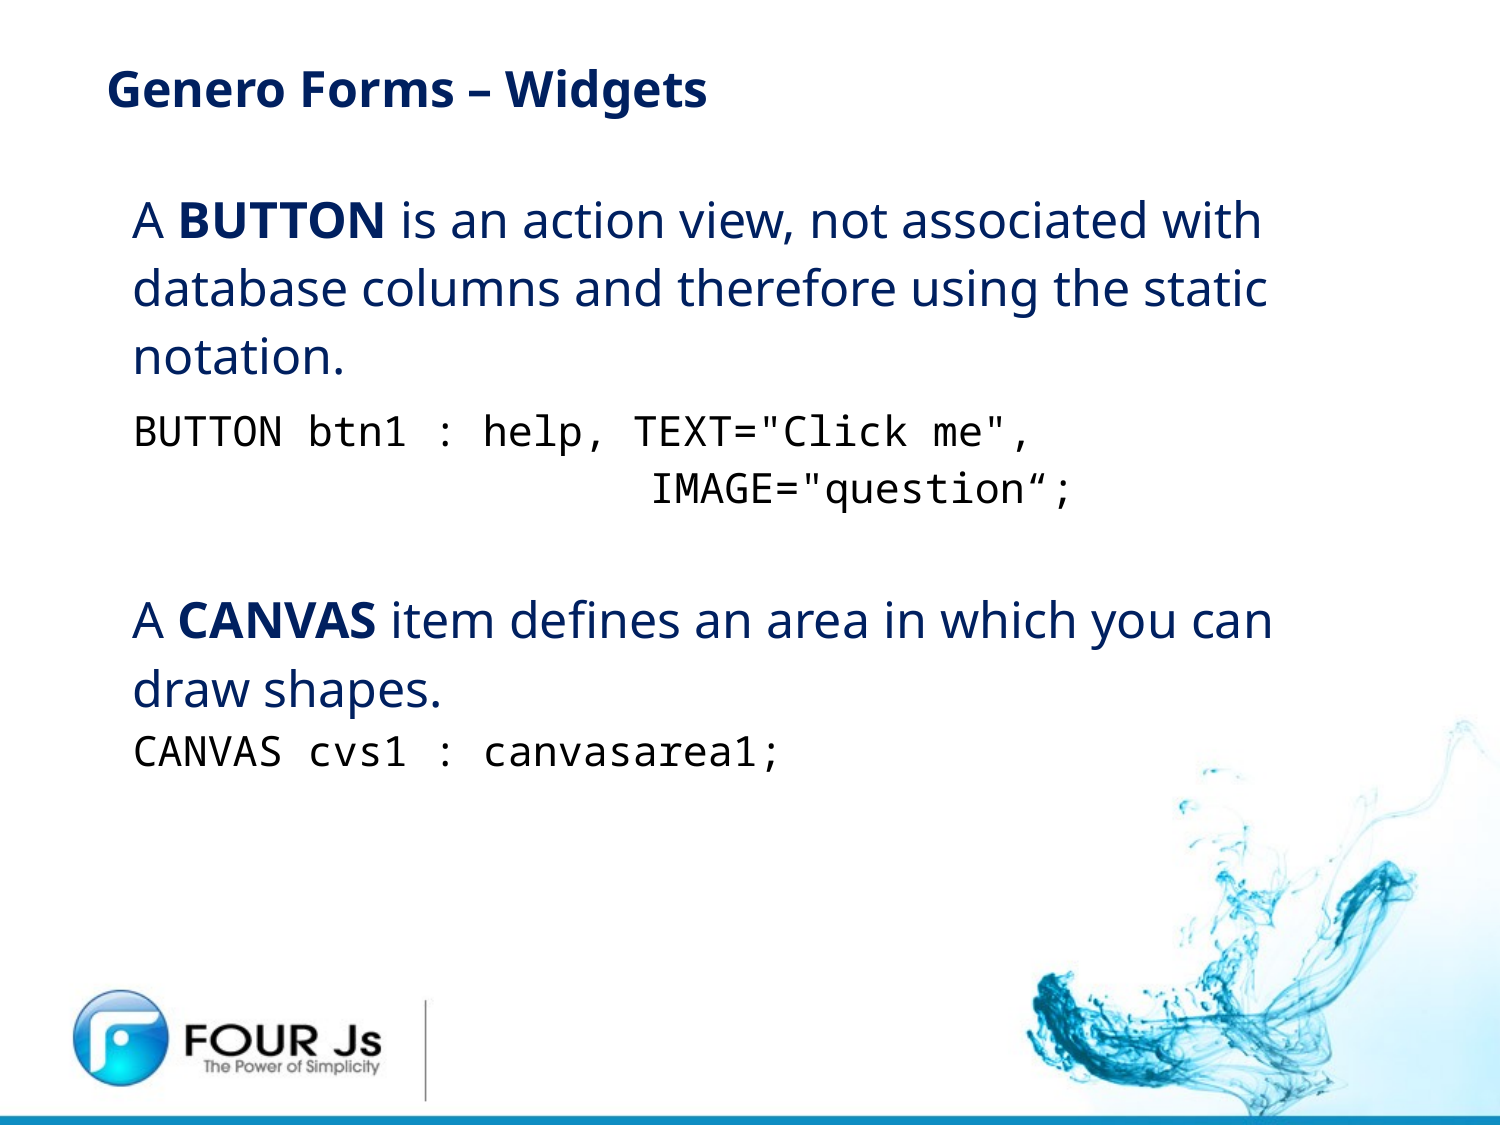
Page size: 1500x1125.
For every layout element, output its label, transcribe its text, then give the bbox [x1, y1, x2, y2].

picture [0, 0, 1500, 1122]
title Genero Forms – Widgets [106, 35, 1388, 142]
text_box A BUTTON is an action view, not associated with database columns and therefore using the static notation. BUTTON btn1 : help, TEXT="Click me", IMAGE="question“; A CANVAS item defines an area in which you can draw shapes. CANVAS cvs1 : canvasarea1; [118, 177, 1418, 981]
